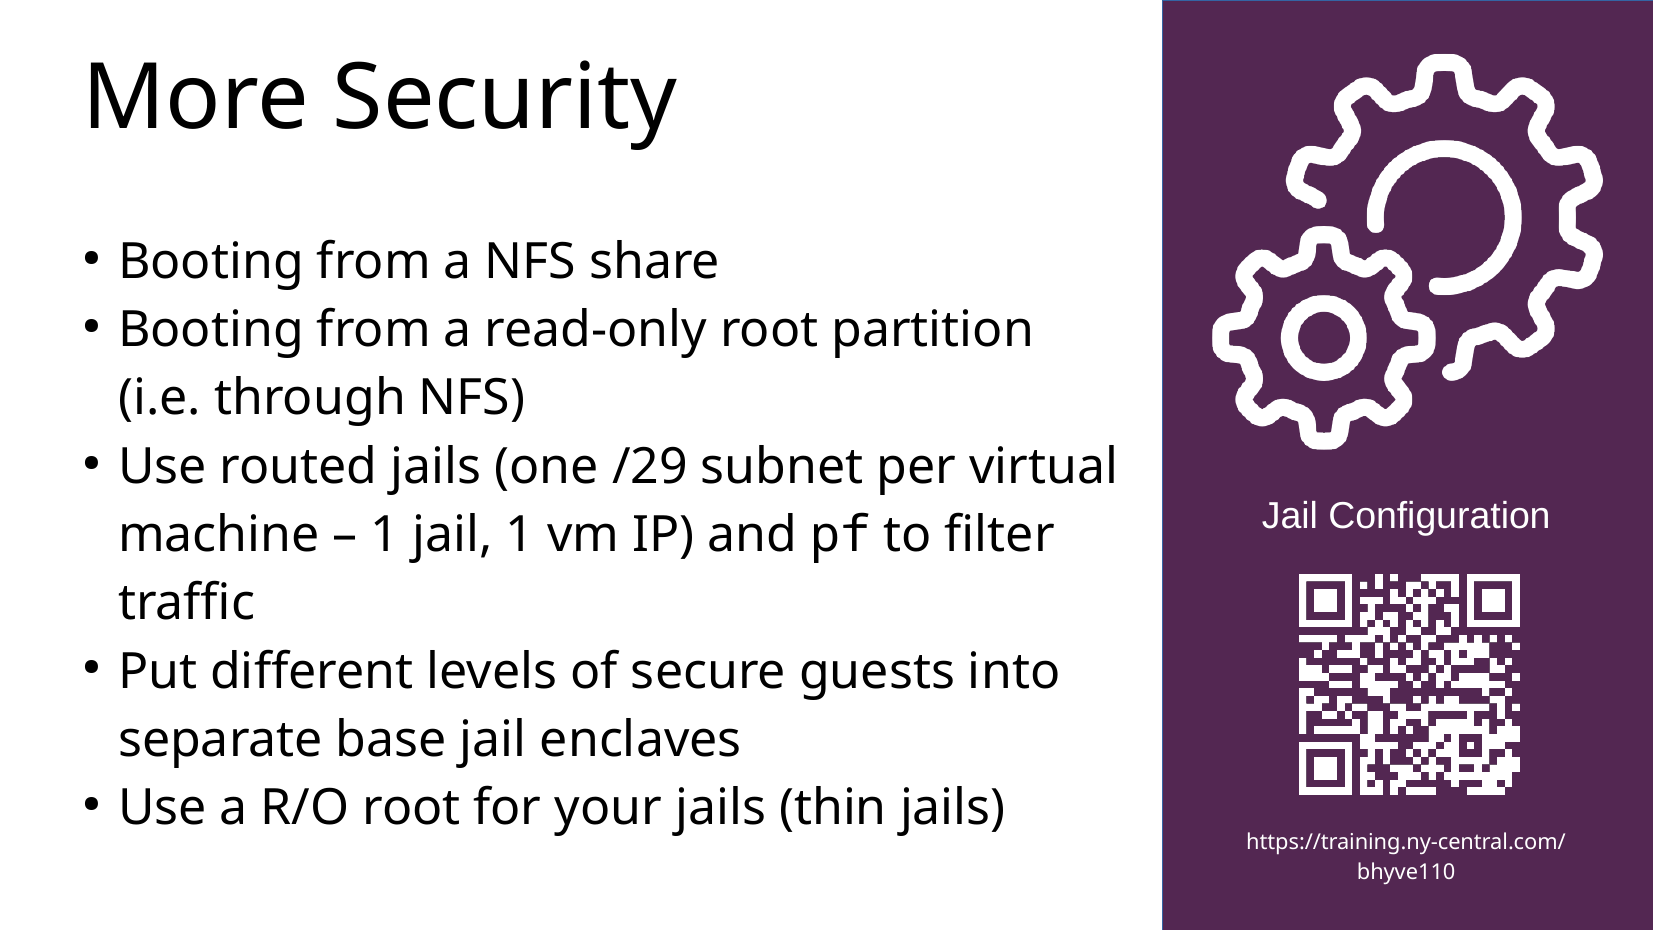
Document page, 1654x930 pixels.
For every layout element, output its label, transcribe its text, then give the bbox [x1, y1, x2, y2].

picture [1268, 543, 1550, 826]
title More Security [82, 37, 1571, 150]
text_box https://training.ny-central.com/bhyve110 [1200, 819, 1613, 930]
picture [1200, 45, 1613, 458]
text_box [1162, 0, 1653, 930]
subtitle Booting from a NFS share Booting from a read-only root partition (i.e. through NFS) Use routed jails (one /29 subnet per virtual machine – 1 jail, 1 vm IP) and pf to filter traffic Put different levels of secure guests into separate base jail enclaves Use a R/O root for your jails (thin jails) [82, 224, 1126, 862]
text_box Jail Configuration [1200, 487, 1613, 638]
